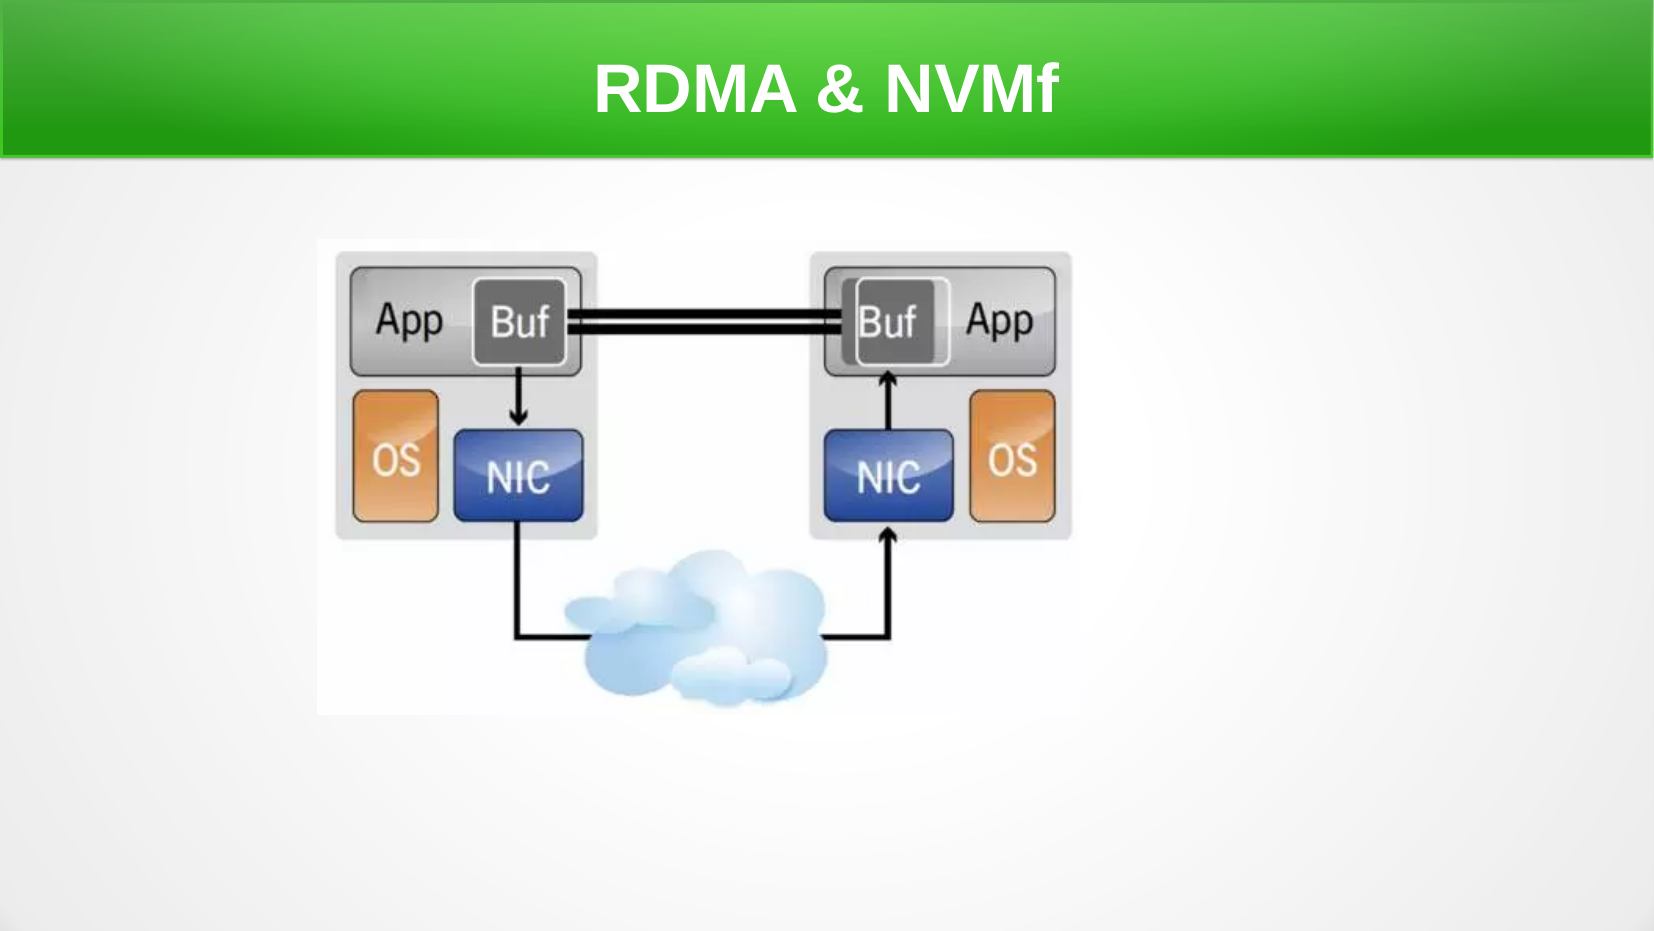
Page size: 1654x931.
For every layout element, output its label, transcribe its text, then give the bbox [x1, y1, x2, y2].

picture [317, 239, 1081, 715]
title RDMA & NVMf [82, 35, 1571, 142]
